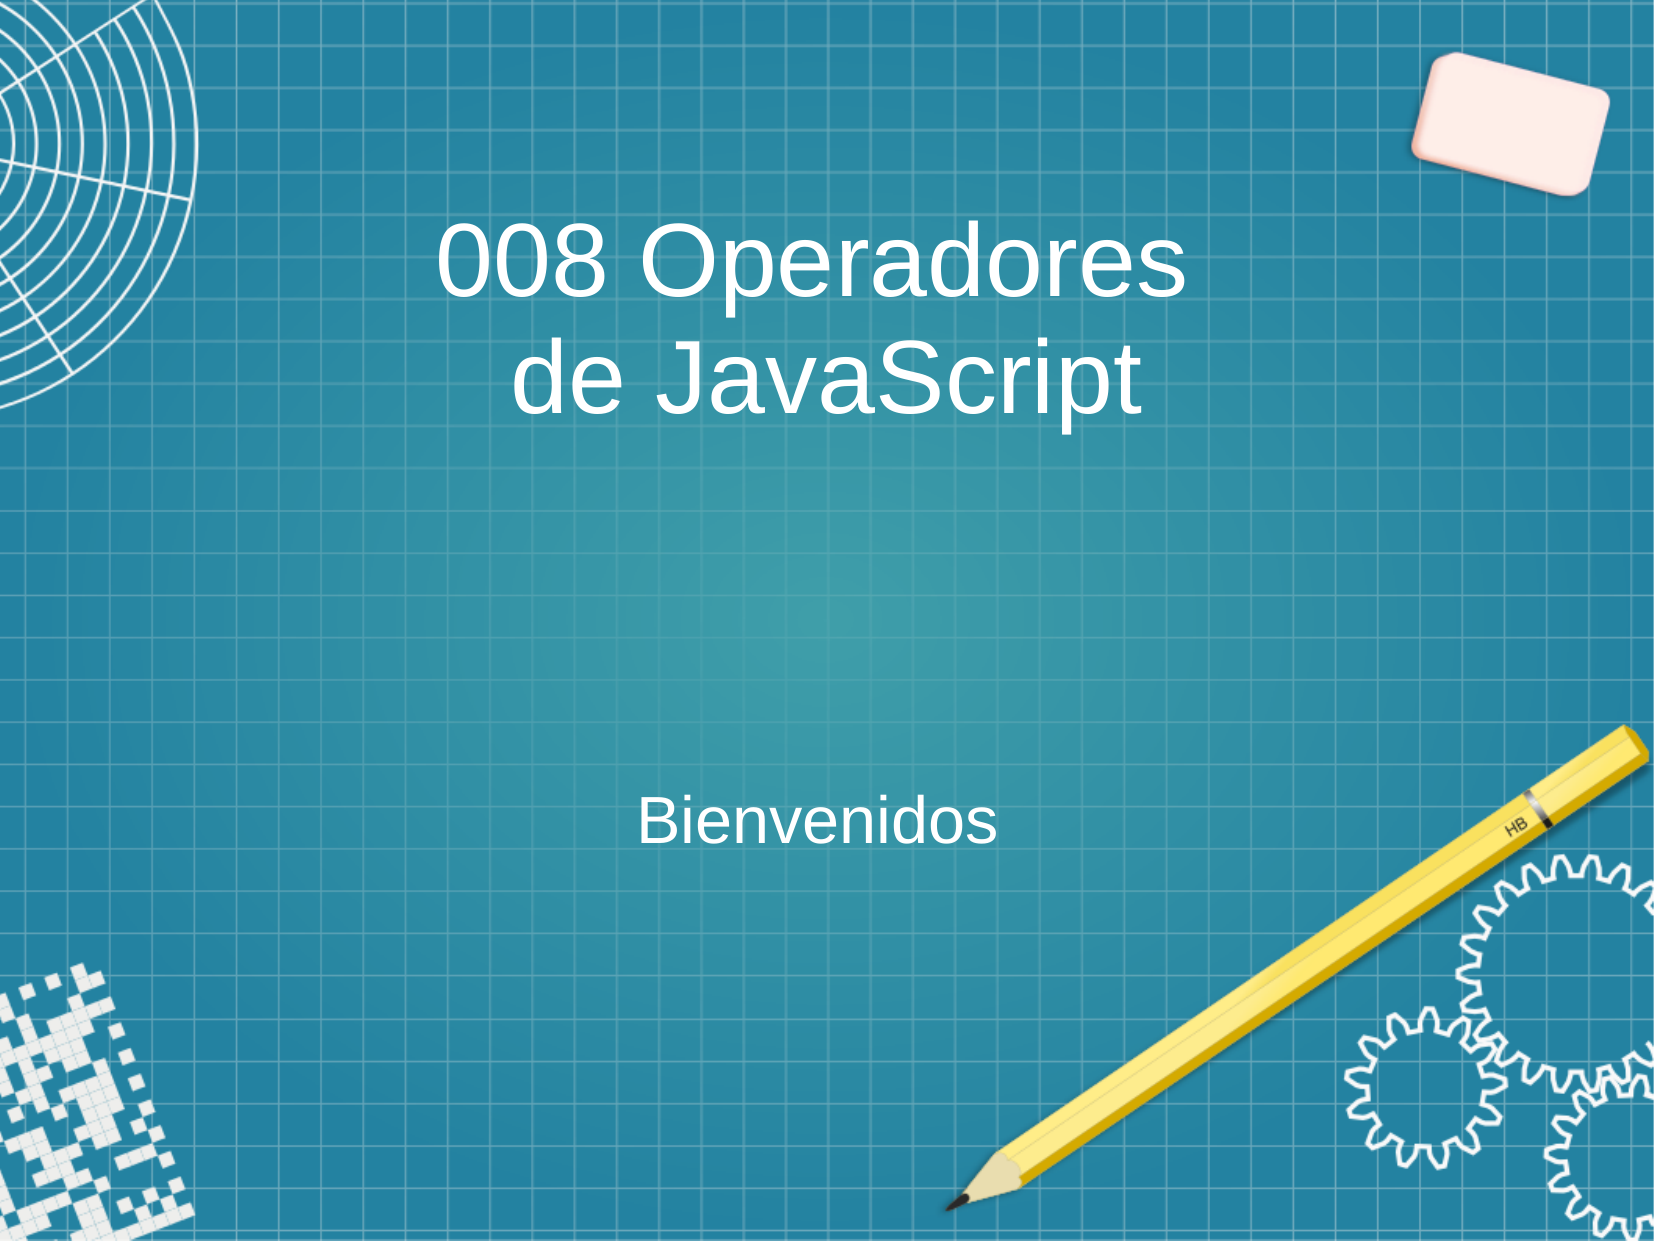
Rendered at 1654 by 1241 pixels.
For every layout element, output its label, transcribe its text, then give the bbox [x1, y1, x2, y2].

subtitle Bienvenidos [82, 519, 1571, 1123]
title 008 Operadores de JavaScript [82, 177, 1571, 461]
picture [0, 0, 1654, 1241]
